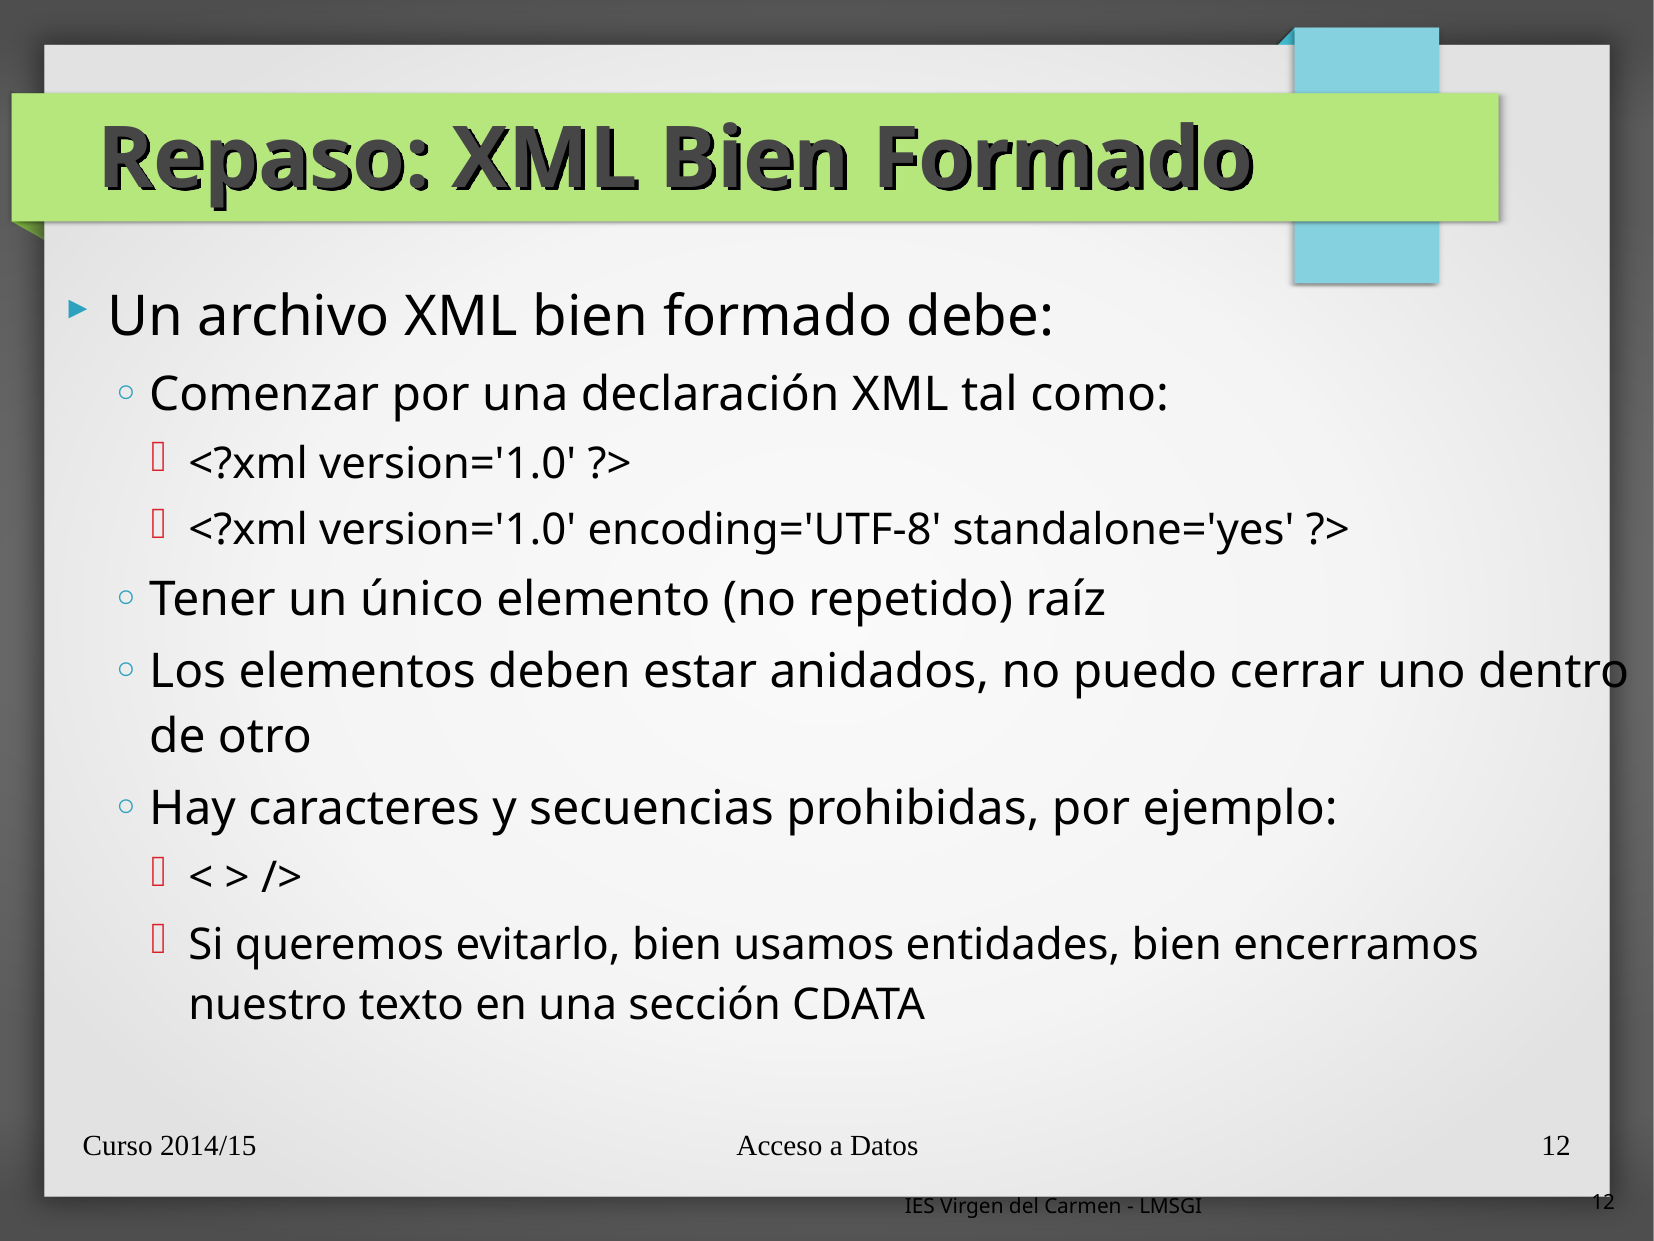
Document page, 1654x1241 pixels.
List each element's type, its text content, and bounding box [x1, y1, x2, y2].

picture [0, 0, 1654, 1241]
list Un archivo XML bien formado debe: Comenzar por una declaración XML tal como: <?xml version='1.0' ?> <?xml version='1.0' encoding='UTF-8' standalone='yes' ?> Tener un único elemento (no repetido) raíz Los elementos deben estar anidados, no puedo cerrar uno dentro de otro Hay caracteres y secuencias prohibidas, por ejemplo: < > /> Si queremos evitarlo, bien usamos entidades, bien encerramos nuestro texto en una sección CDATA [32, 267, 1654, 1087]
footer IES Virgen del Carmen - LMSGI [792, 1158, 1218, 1225]
title Repaso: XML Bien Formado [82, 49, 1571, 257]
slide_number <number> [1563, 1158, 1630, 1225]
